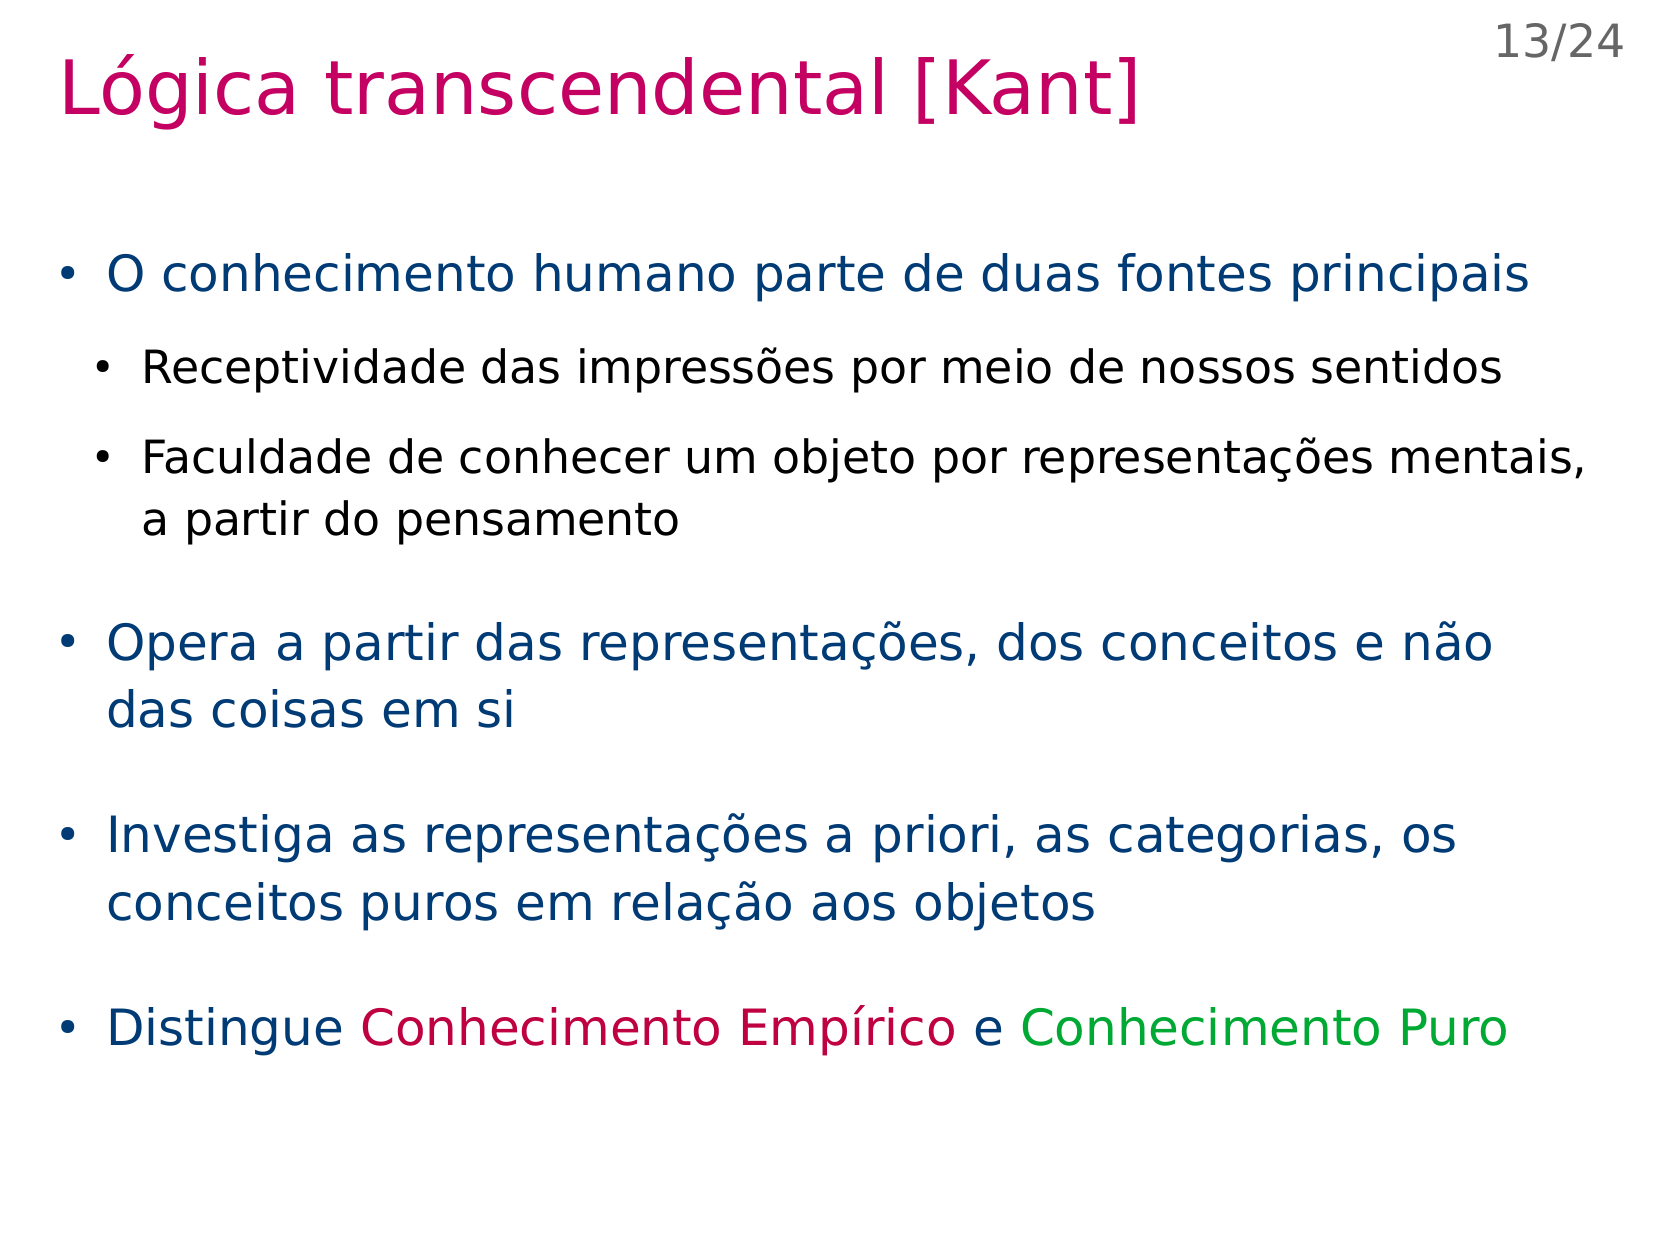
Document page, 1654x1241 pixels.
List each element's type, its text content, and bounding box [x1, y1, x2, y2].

title Lógica transcendental [Kant] [59, 29, 1625, 148]
list O conhecimento humano parte de duas fontes principais Receptividade das impressões por meio de nossos sentidos Faculdade de conhecer um objeto por representações mentais, a partir do pensamento Opera a partir das representações, dos conceitos e não das coisas em si Investiga as representações a priori, as categorias, os conceitos puros em relação aos objetos Distingue Conhecimento Empírico e Conhecimento Puro [59, 236, 1595, 1211]
